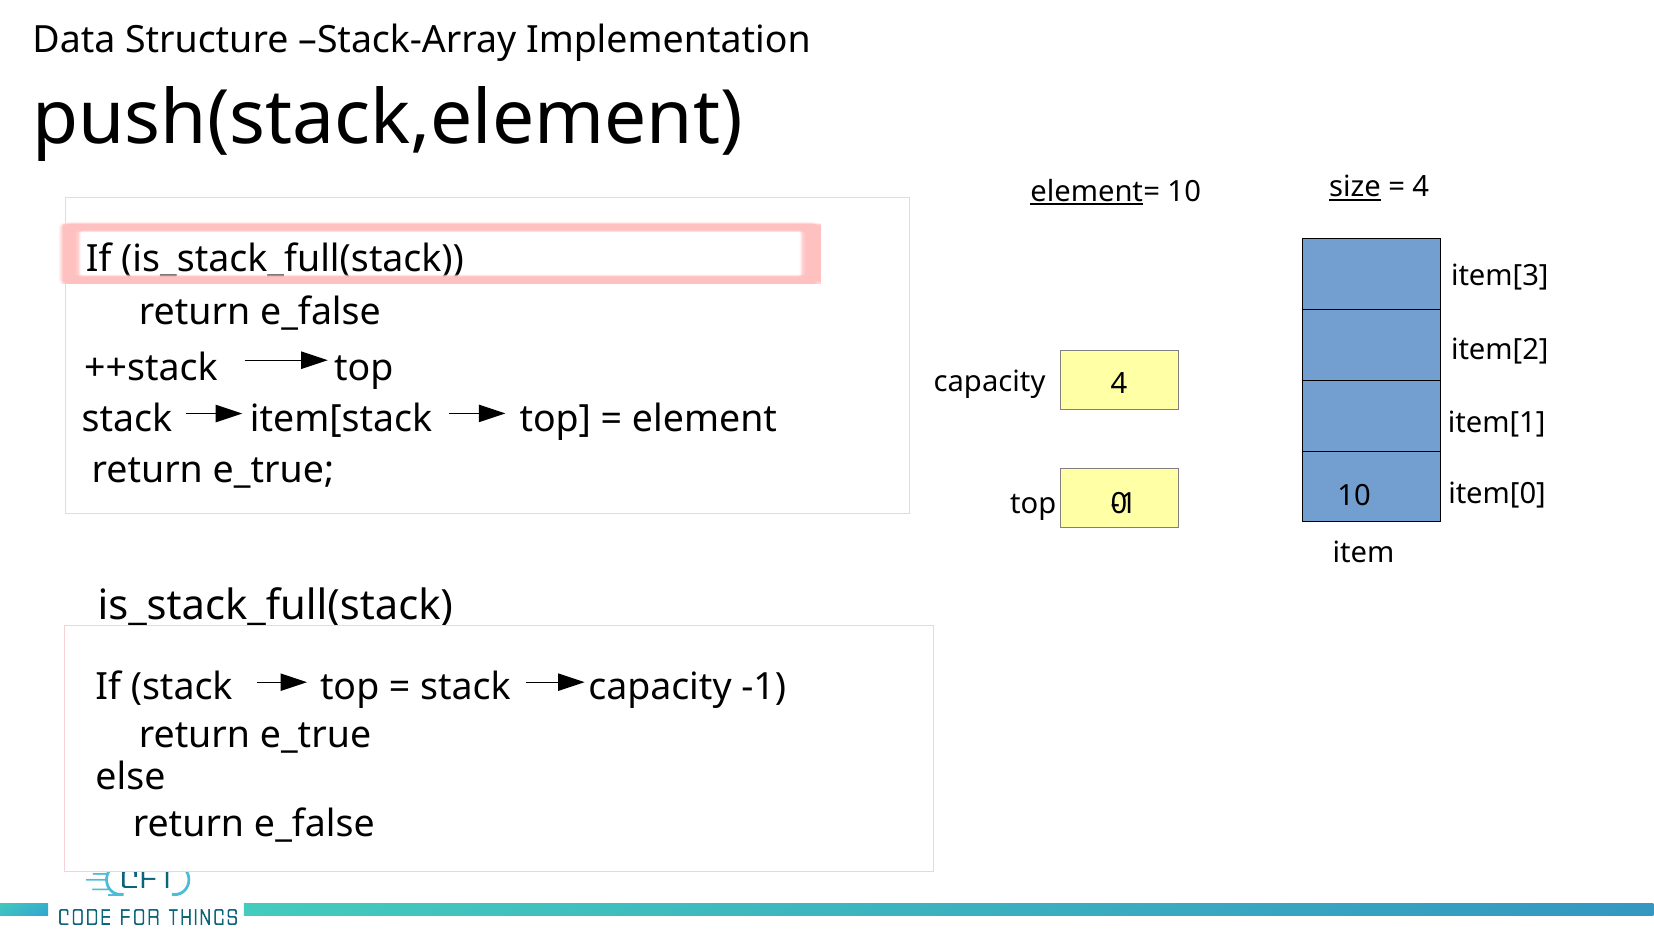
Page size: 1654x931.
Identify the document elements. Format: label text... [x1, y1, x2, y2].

text_box top [995, 474, 1102, 532]
text_box 0 [1095, 474, 1179, 524]
text_box [1302, 238, 1441, 522]
text_box return e_true [124, 699, 399, 759]
picture [59, 222, 821, 284]
text_box If (stack top = stack capacity -1) [70, 652, 910, 712]
text_box [1060, 468, 1179, 474]
text_box stack item[stack top] = element [47, 383, 839, 443]
title Data Structure –Stack-Array Implementation push(stack,element) [32, 12, 1536, 166]
text_box 4 [1095, 354, 1155, 404]
text_box return e_true; [76, 443, 449, 502]
text_box item[2] [1441, 330, 1575, 405]
text_box else [70, 741, 189, 801]
text_box [1102, 524, 1179, 528]
text_box 10 [1322, 466, 1406, 516]
text_box If (is_stack_full(stack)) [412, 284, 532, 290]
text_box capacity [918, 352, 1085, 410]
text_box return e_false [124, 284, 412, 332]
text_box [65, 197, 910, 514]
text_box ++stack top [69, 332, 508, 392]
text_box item [1317, 523, 1419, 573]
picture [59, 846, 237, 925]
text_box element= 10 [1015, 166, 1270, 212]
text_box item[0] [1433, 478, 1572, 549]
text_box [65, 284, 124, 383]
text_box return e_false [118, 789, 406, 848]
text_box item[1] [1441, 405, 1572, 478]
text_box [64, 625, 934, 872]
text_box is_stack_full(stack) [82, 566, 626, 625]
text_box item[3] [1441, 246, 1575, 330]
text_box [1060, 350, 1179, 410]
text_box size = 4 [1314, 166, 1510, 215]
